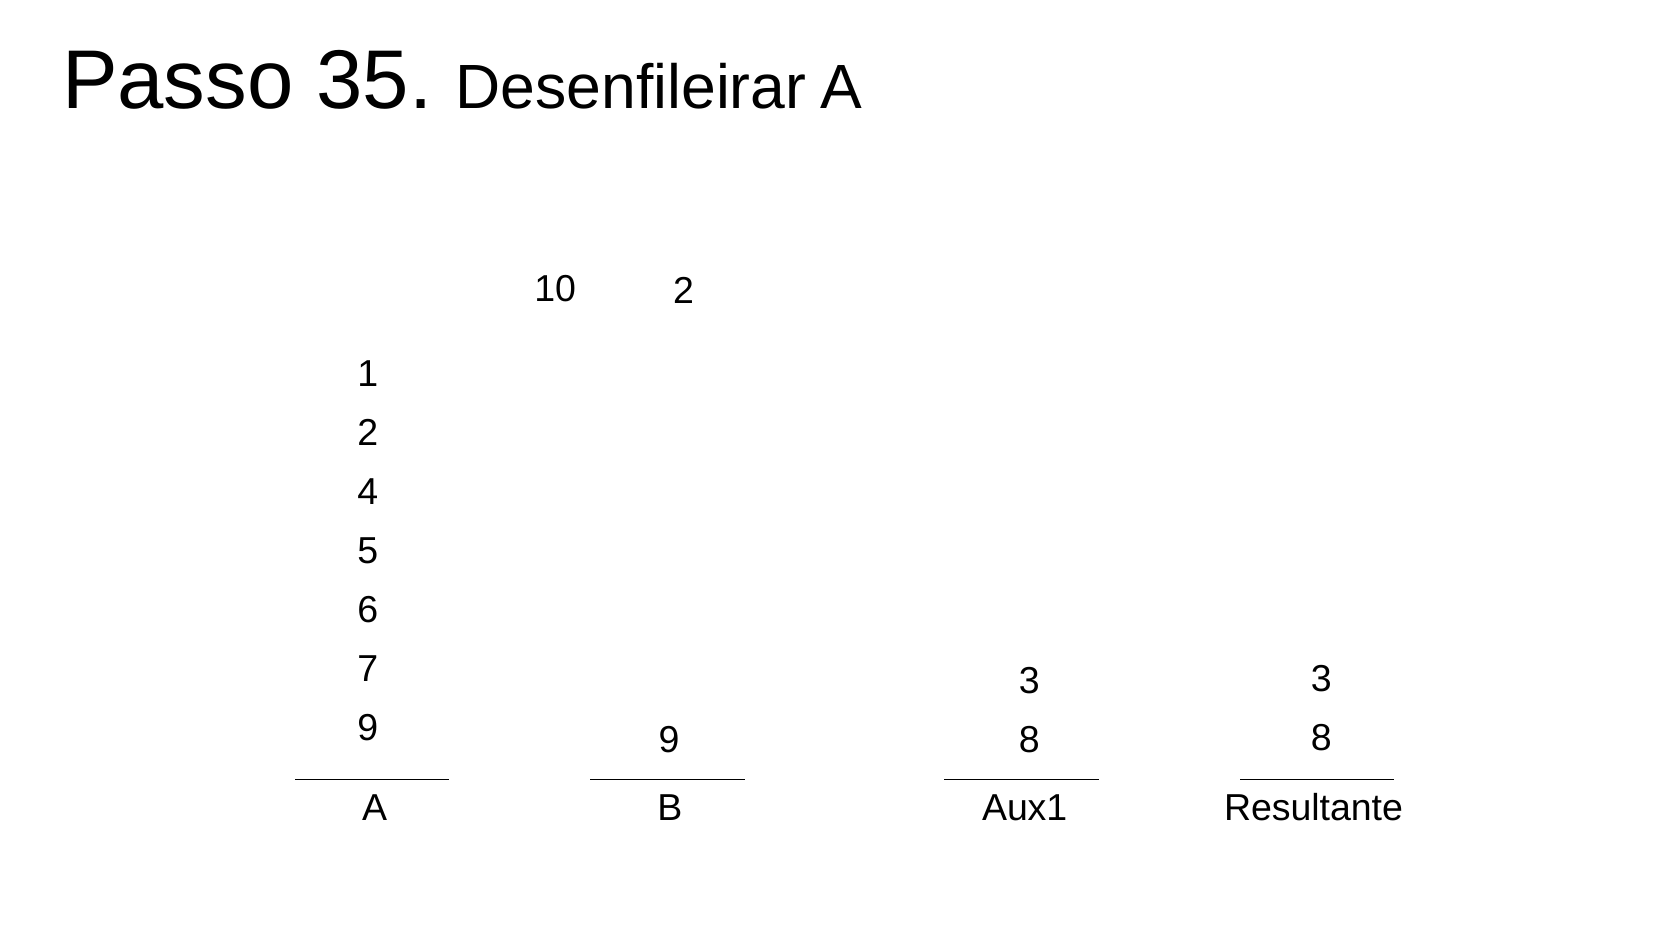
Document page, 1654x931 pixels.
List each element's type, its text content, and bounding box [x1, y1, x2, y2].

text_box 2 [658, 262, 709, 319]
text_box 9 [643, 710, 695, 768]
text_box 10 [519, 259, 603, 317]
text_box 9 [342, 699, 426, 756]
text_box 1 [342, 344, 426, 402]
text_box A [347, 779, 508, 837]
text_box 2 [342, 403, 426, 461]
text_box 3 [1296, 649, 1347, 707]
text_box 7 [342, 640, 426, 697]
text_box 3 [1003, 651, 1055, 709]
text_box 5 [342, 521, 426, 579]
text_box B [642, 780, 698, 837]
text_box 4 [342, 462, 426, 520]
text_box 8 [1296, 708, 1347, 766]
text_box 8 [1003, 710, 1055, 768]
text_box Resultante [1209, 779, 1418, 837]
text_box Aux1 [967, 780, 1083, 837]
text_box 6 [342, 580, 426, 638]
text_box Passo 35. Desenfileirar A [47, 25, 1607, 274]
